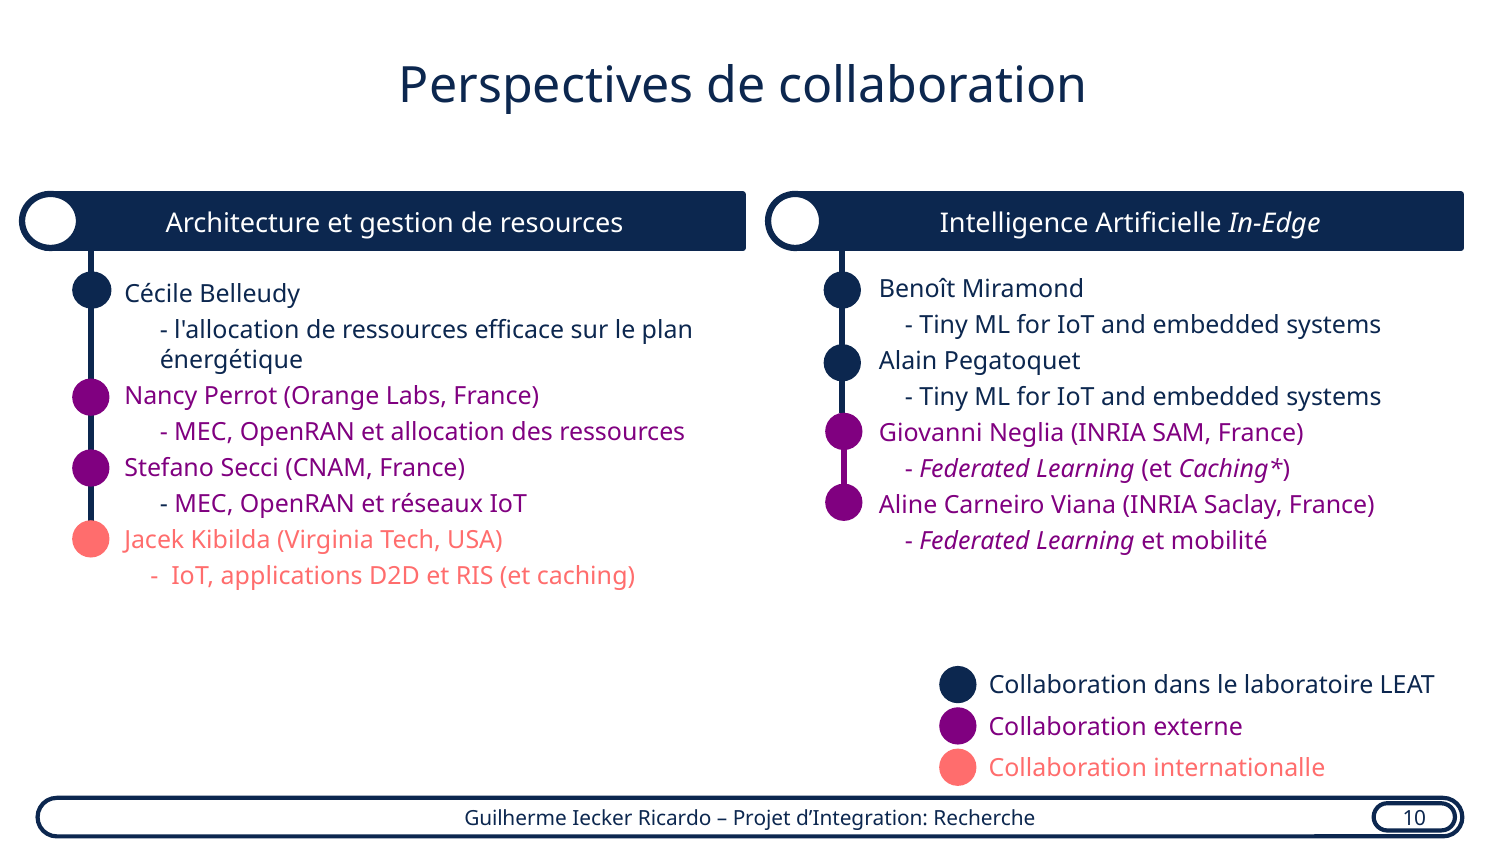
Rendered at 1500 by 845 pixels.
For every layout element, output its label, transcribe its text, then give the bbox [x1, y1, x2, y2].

text_box Perspectives de collaboration [37, 37, 1463, 193]
text_box [94, 271, 106, 309]
text_box [939, 665, 970, 704]
text_box 10 [1373, 803, 1456, 831]
text_box Cécile Belleudy - l'allocation de ressources efficace sur le plan énergétique Nancy Perrot (Orange Labs, France) - MEC, OpenRAN et allocation des ressources Stefano Secci (CNAM, France) - MEC, OpenRAN et réseaux IoT Jacek Kibilda (Virginia Tech, USA) - IoT, applications D2D et RIS (et caching) [106, 267, 746, 601]
text_box [825, 412, 863, 451]
text_box Intelligence Artificielle In-Edge [803, 194, 1461, 248]
text_box [22, 193, 80, 248]
text_box [72, 520, 110, 558]
text_box [823, 271, 861, 309]
text_box [939, 748, 977, 786]
text_box [768, 193, 823, 248]
text_box [72, 449, 110, 487]
text_box Collaboration dans le laboratoire LEAT [970, 658, 1500, 710]
text_box Collaboration externe [970, 710, 1309, 740]
text_box Guilherme Iecker Ricardo – Projet d’Integration: Recherche [37, 797, 1463, 837]
text_box [939, 707, 977, 745]
text_box Architecture et gestion de resources [58, 194, 743, 248]
text_box Benoît Miramond - Tiny ML for IoT and embedded systems Alain Pegatoquet - Tiny ML for IoT and embedded systems Giovanni Neglia (INRIA SAM, France) - Federated Learning (et Caching*) Aline Carneiro Viana (INRIA Saclay, France) - Federated Learning et mobilité [861, 261, 1500, 565]
text_box Collaboration internationalle [970, 740, 1425, 792]
text_box [823, 344, 861, 382]
text_box [72, 378, 110, 416]
text_box [72, 271, 88, 309]
text_box [825, 483, 863, 521]
